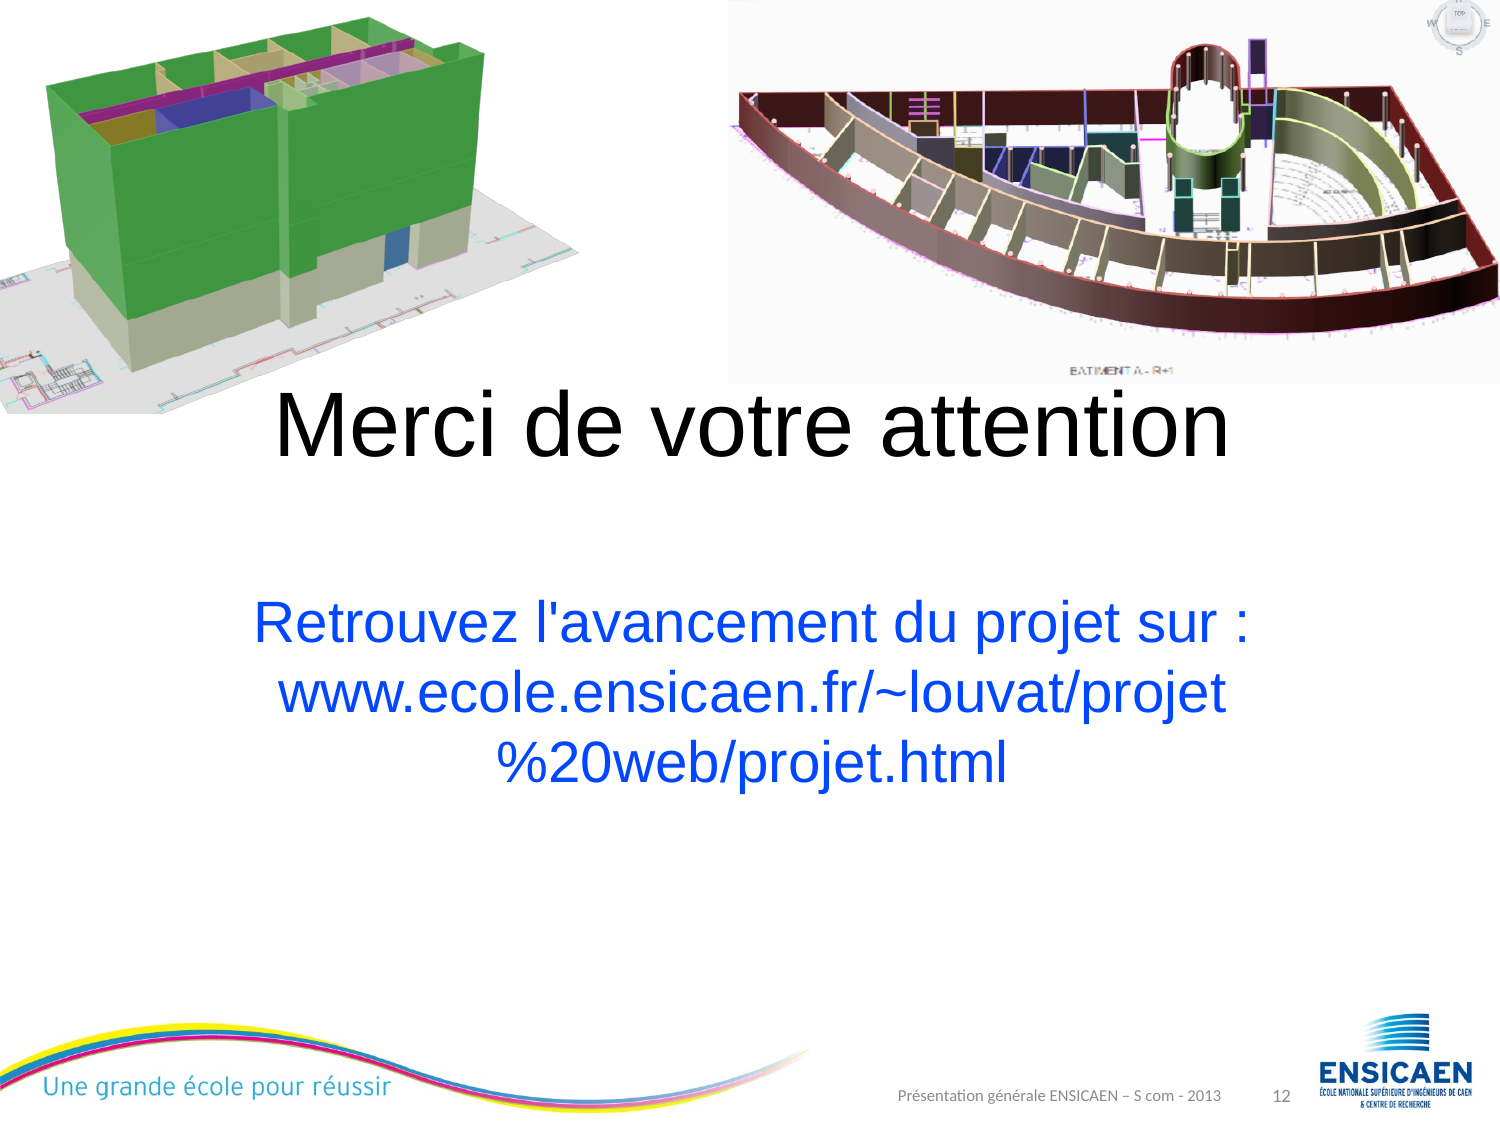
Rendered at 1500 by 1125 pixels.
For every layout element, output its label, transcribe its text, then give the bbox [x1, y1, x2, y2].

title Merci de votre attention Retrouvez l'avancement du projet sur : www.ecole.ensicaen.fr/~louvat/projet%20web/projet.html [29, 349, 1477, 802]
picture [1316, 1011, 1475, 1110]
picture [728, 0, 1500, 384]
picture [0, 1023, 809, 1113]
picture [0, 0, 607, 414]
